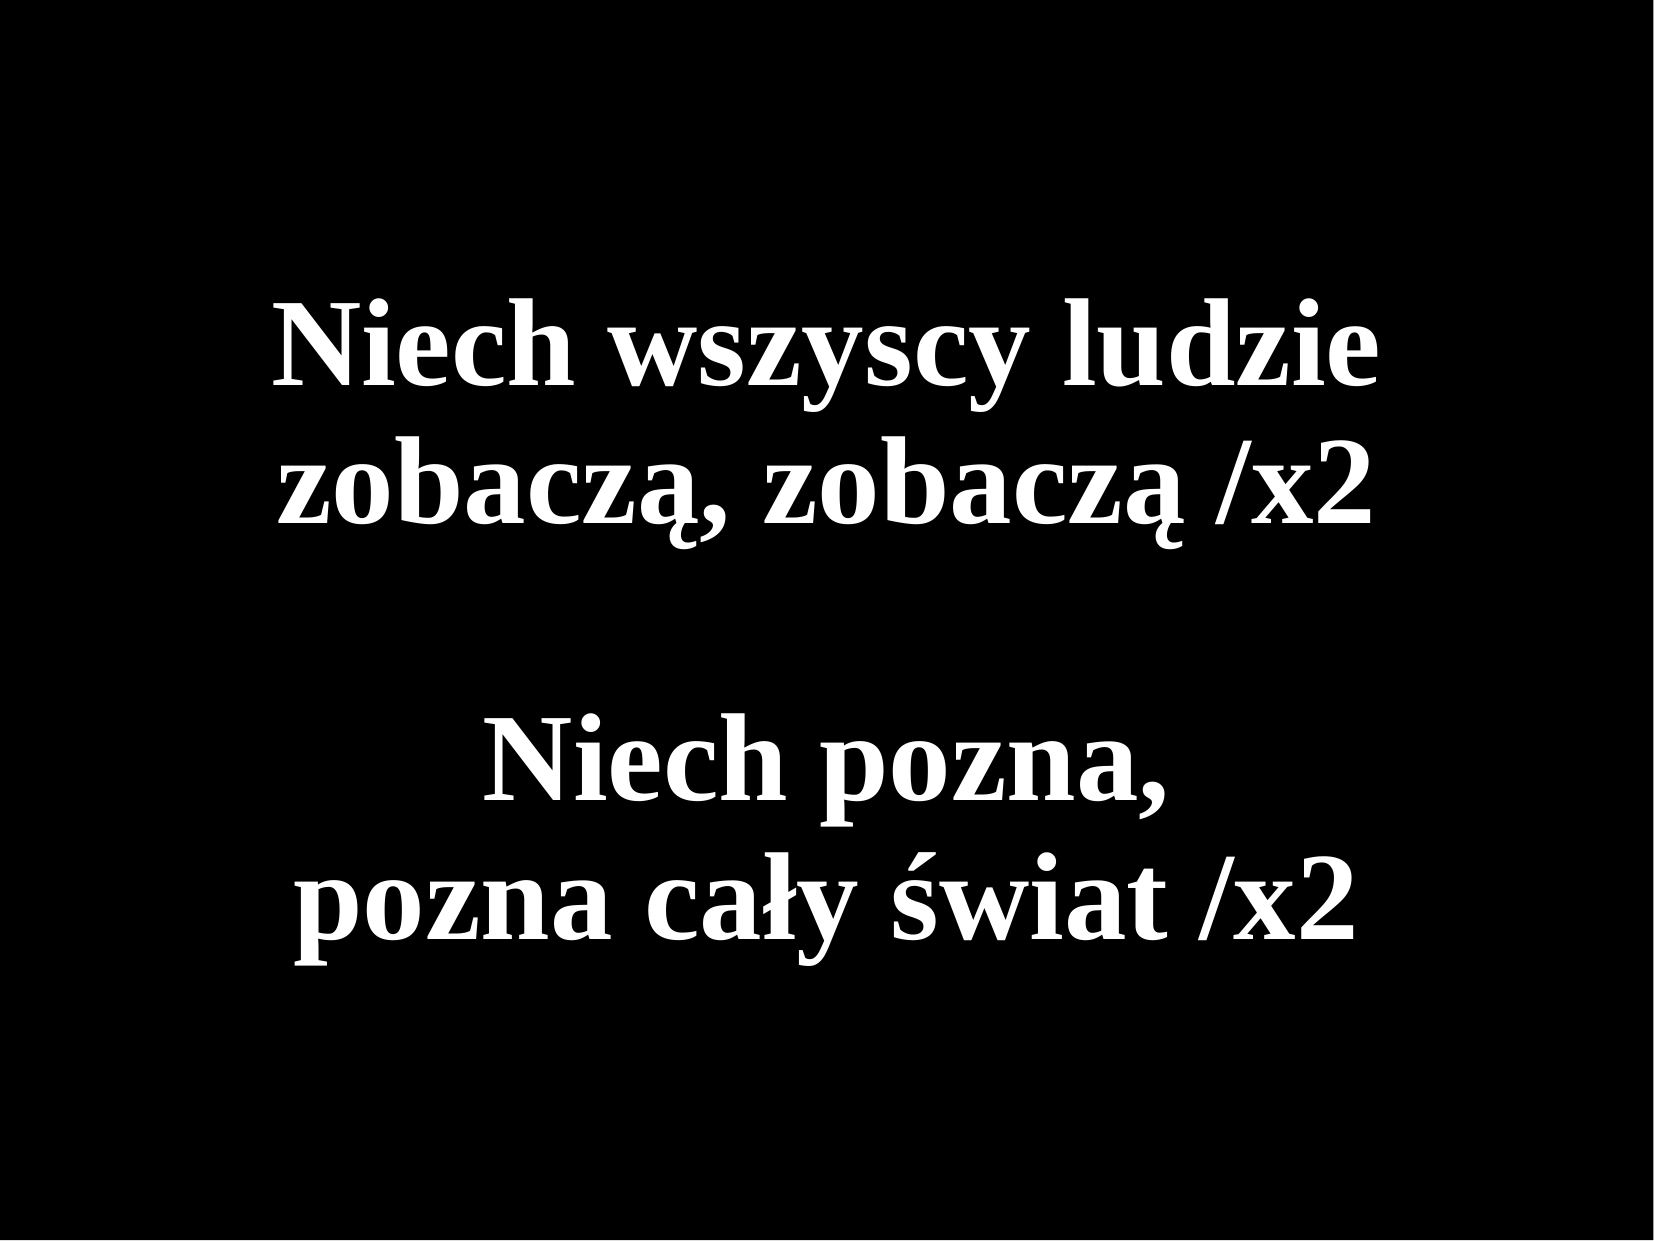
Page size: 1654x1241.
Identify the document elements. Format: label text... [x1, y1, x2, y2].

title Niech wszyscy ludzie zobaczą, zobaczą /x2 Niech pozna, pozna cały świat /x2 [0, 0, 1654, 1241]
